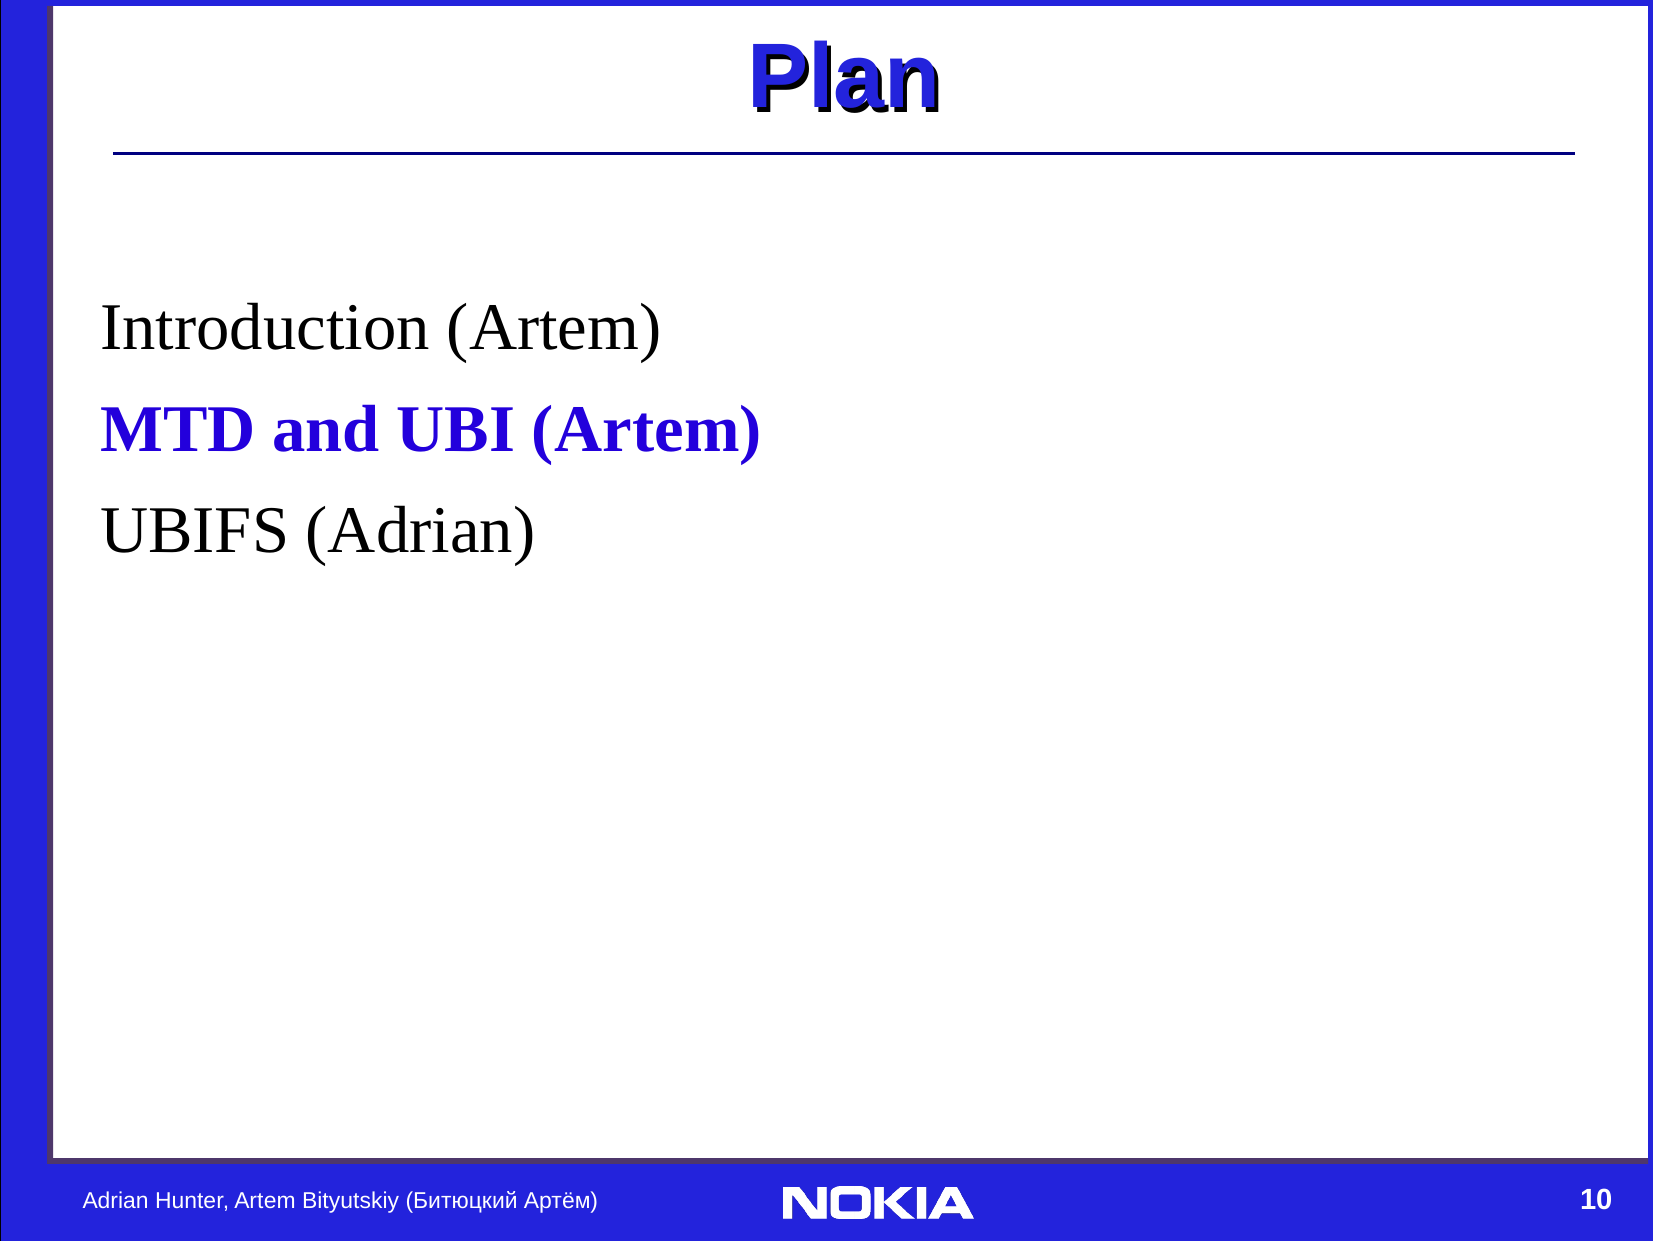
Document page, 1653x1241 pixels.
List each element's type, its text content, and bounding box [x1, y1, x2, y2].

picture [783, 1186, 974, 1219]
list Introduction (Artem) MTD and UBI (Artem) UBIFS (Adrian) [82, 290, 1571, 723]
title Plan [100, 2, 1588, 151]
